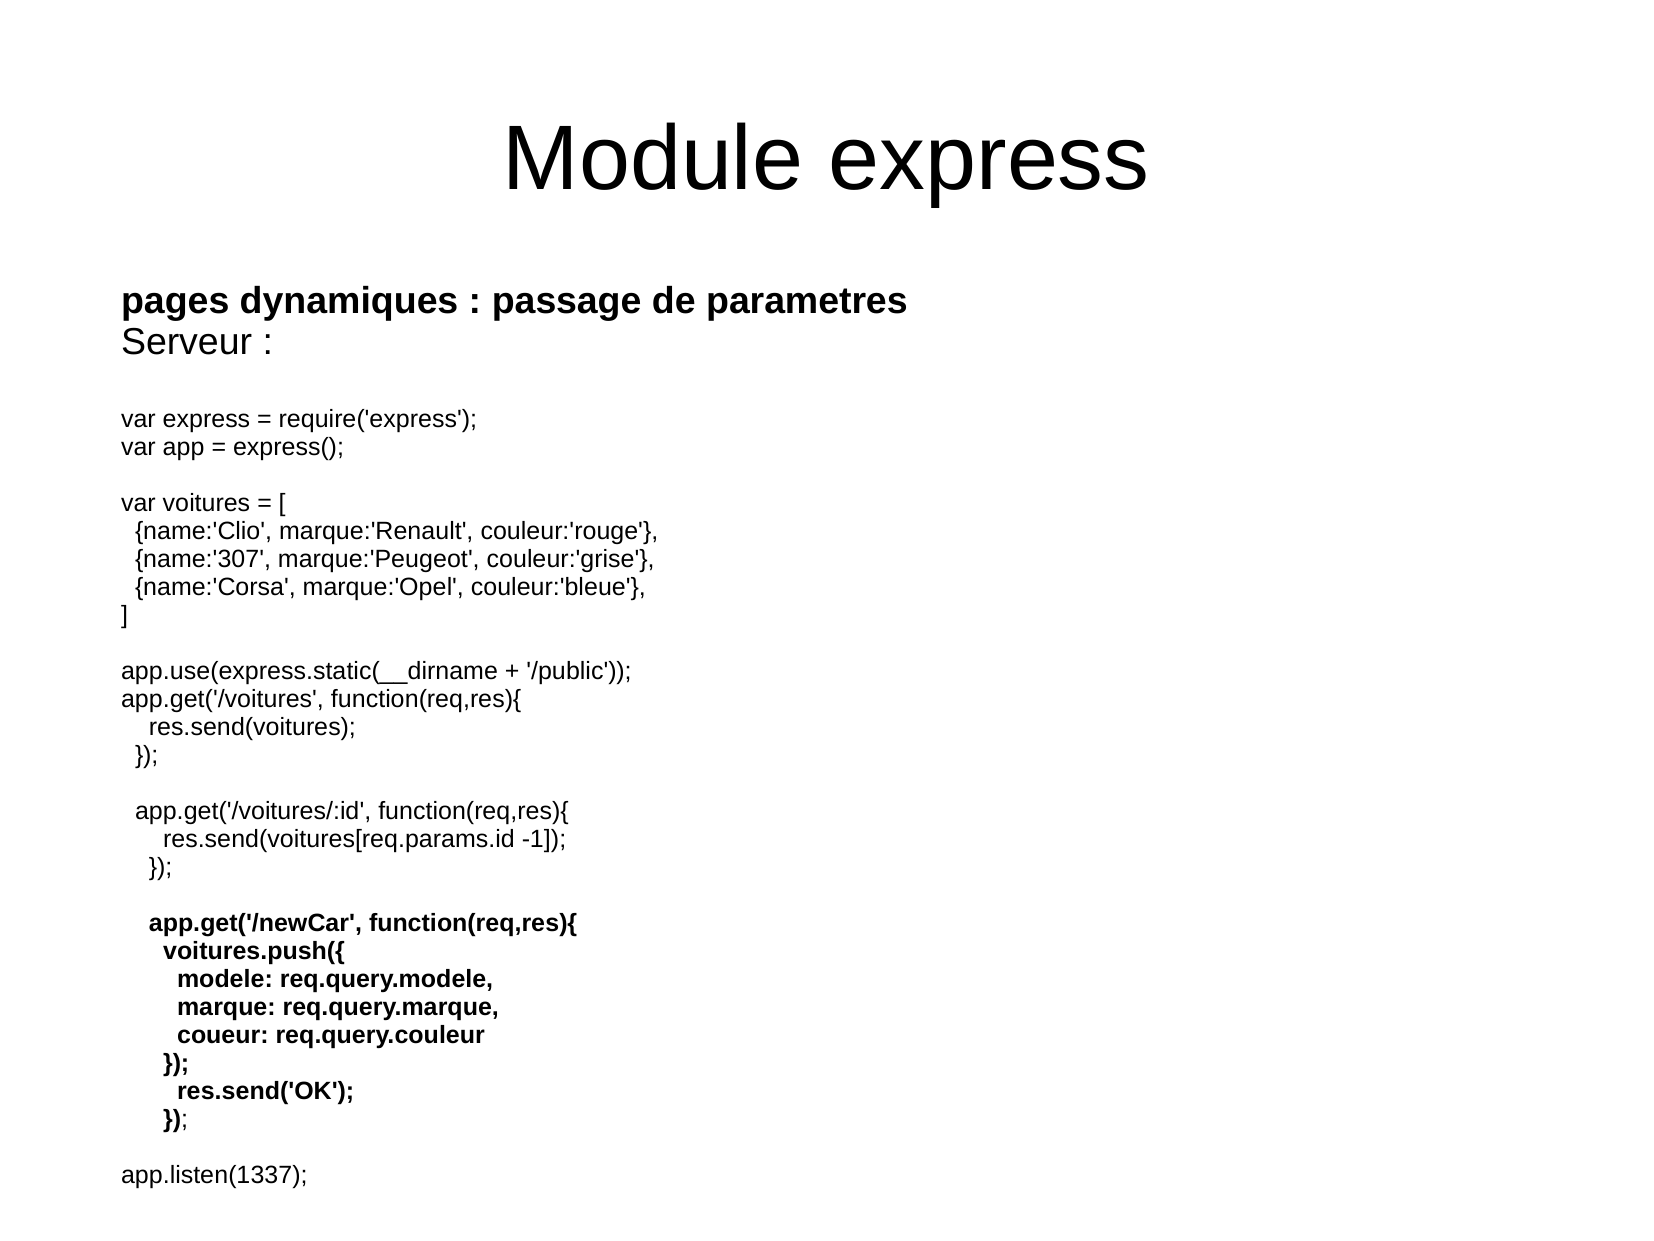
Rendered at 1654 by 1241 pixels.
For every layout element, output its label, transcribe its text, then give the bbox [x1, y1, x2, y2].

title Module express [82, 49, 1571, 257]
text_box pages dynamiques : passage de parametres Serveur : var express = require('express'); var app = express(); var voitures = [ {name:'Clio', marque:'Renault', couleur:'rouge'}, {name:'307', marque:'Peugeot', couleur:'grise'}, {name:'Corsa', marque:'Opel', couleur:'bleue'}, ] app.use(express.static(__dirname + '/public')); app.get('/voitures', function(req,res){ res.send(voitures); }); app.get('/voitures/:id', function(req,res){ res.send(voitures[req.params.id -1]); }); app.get('/newCar', function(req,res){ voitures.push({ modele: req.query.modele, marque: req.query.marque, coueur: req.query.couleur }); res.send('OK'); }); app.listen(1337); [106, 271, 1524, 1241]
